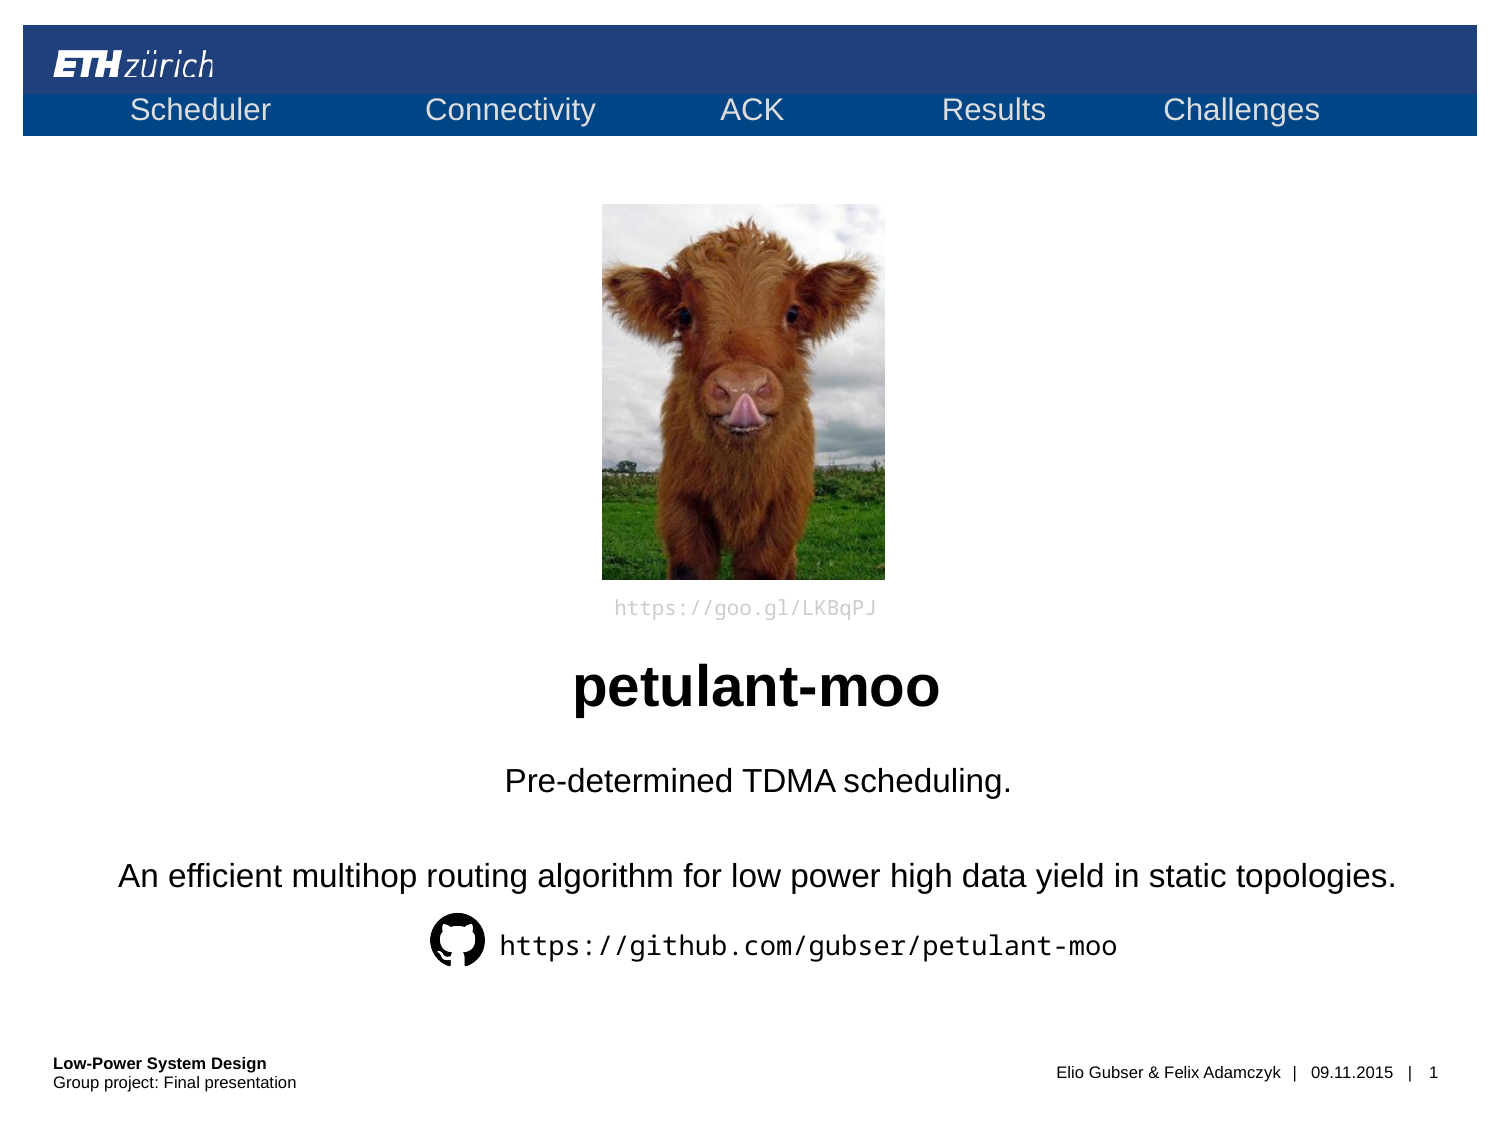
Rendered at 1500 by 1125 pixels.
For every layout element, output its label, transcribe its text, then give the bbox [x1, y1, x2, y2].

list Pre-determined TDMA scheduling. An efficient multihop routing algorithm for low power high data yield in static topologies. [61, 762, 1456, 923]
text_box Scheduler Connectivity ACK Results Challenges [41, 84, 1447, 136]
picture [430, 912, 485, 967]
picture [602, 204, 885, 580]
text_box https://github.com/gubser/petulant-moo [485, 919, 1151, 967]
text_box https://goo.gl/LKBqPJ [599, 585, 912, 625]
title petulant-moo [548, 645, 970, 762]
